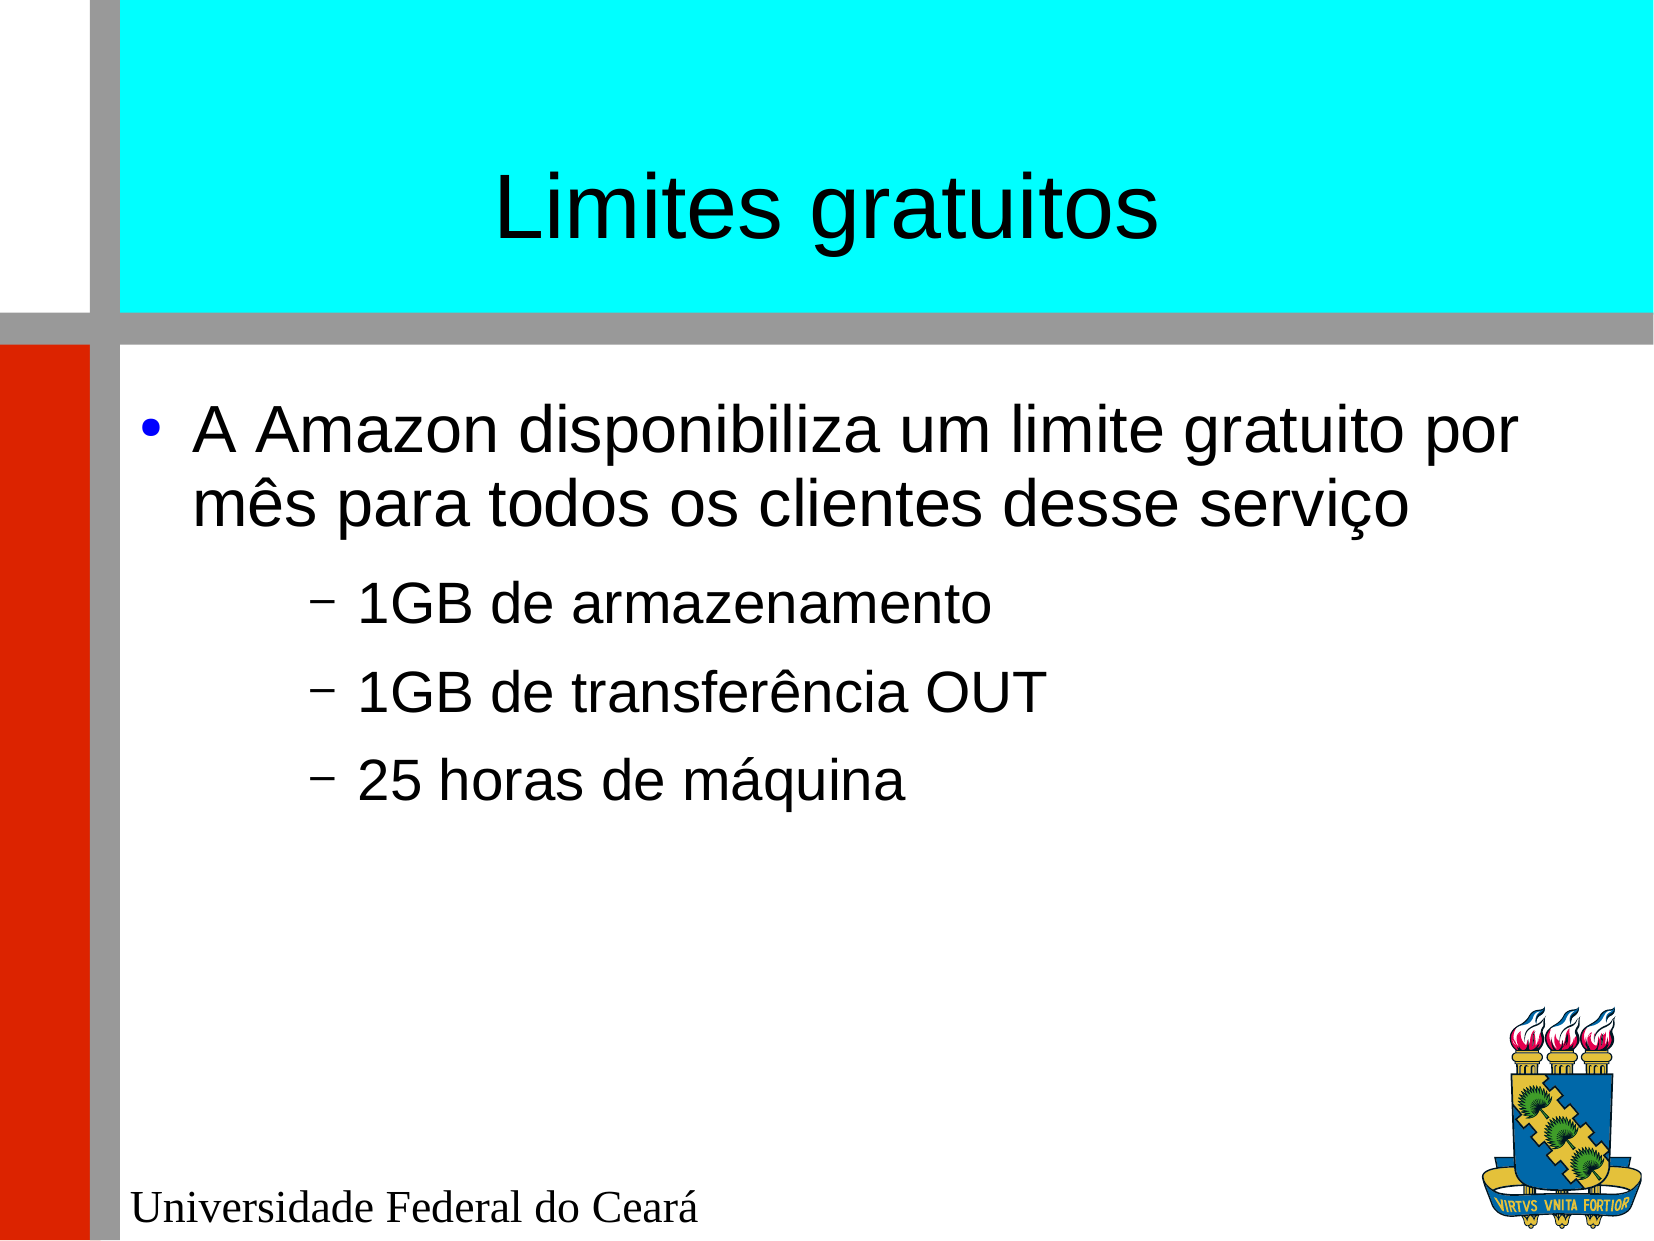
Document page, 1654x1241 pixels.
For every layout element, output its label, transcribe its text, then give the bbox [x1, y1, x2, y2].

list A Amazon disponibiliza um limite gratuito por mês para todos os clientes desse serviço 1GB de armazenamento 1GB de transferência OUT 25 horas de máquina [121, 391, 1534, 1111]
title Limites gratuitos [121, 102, 1534, 310]
